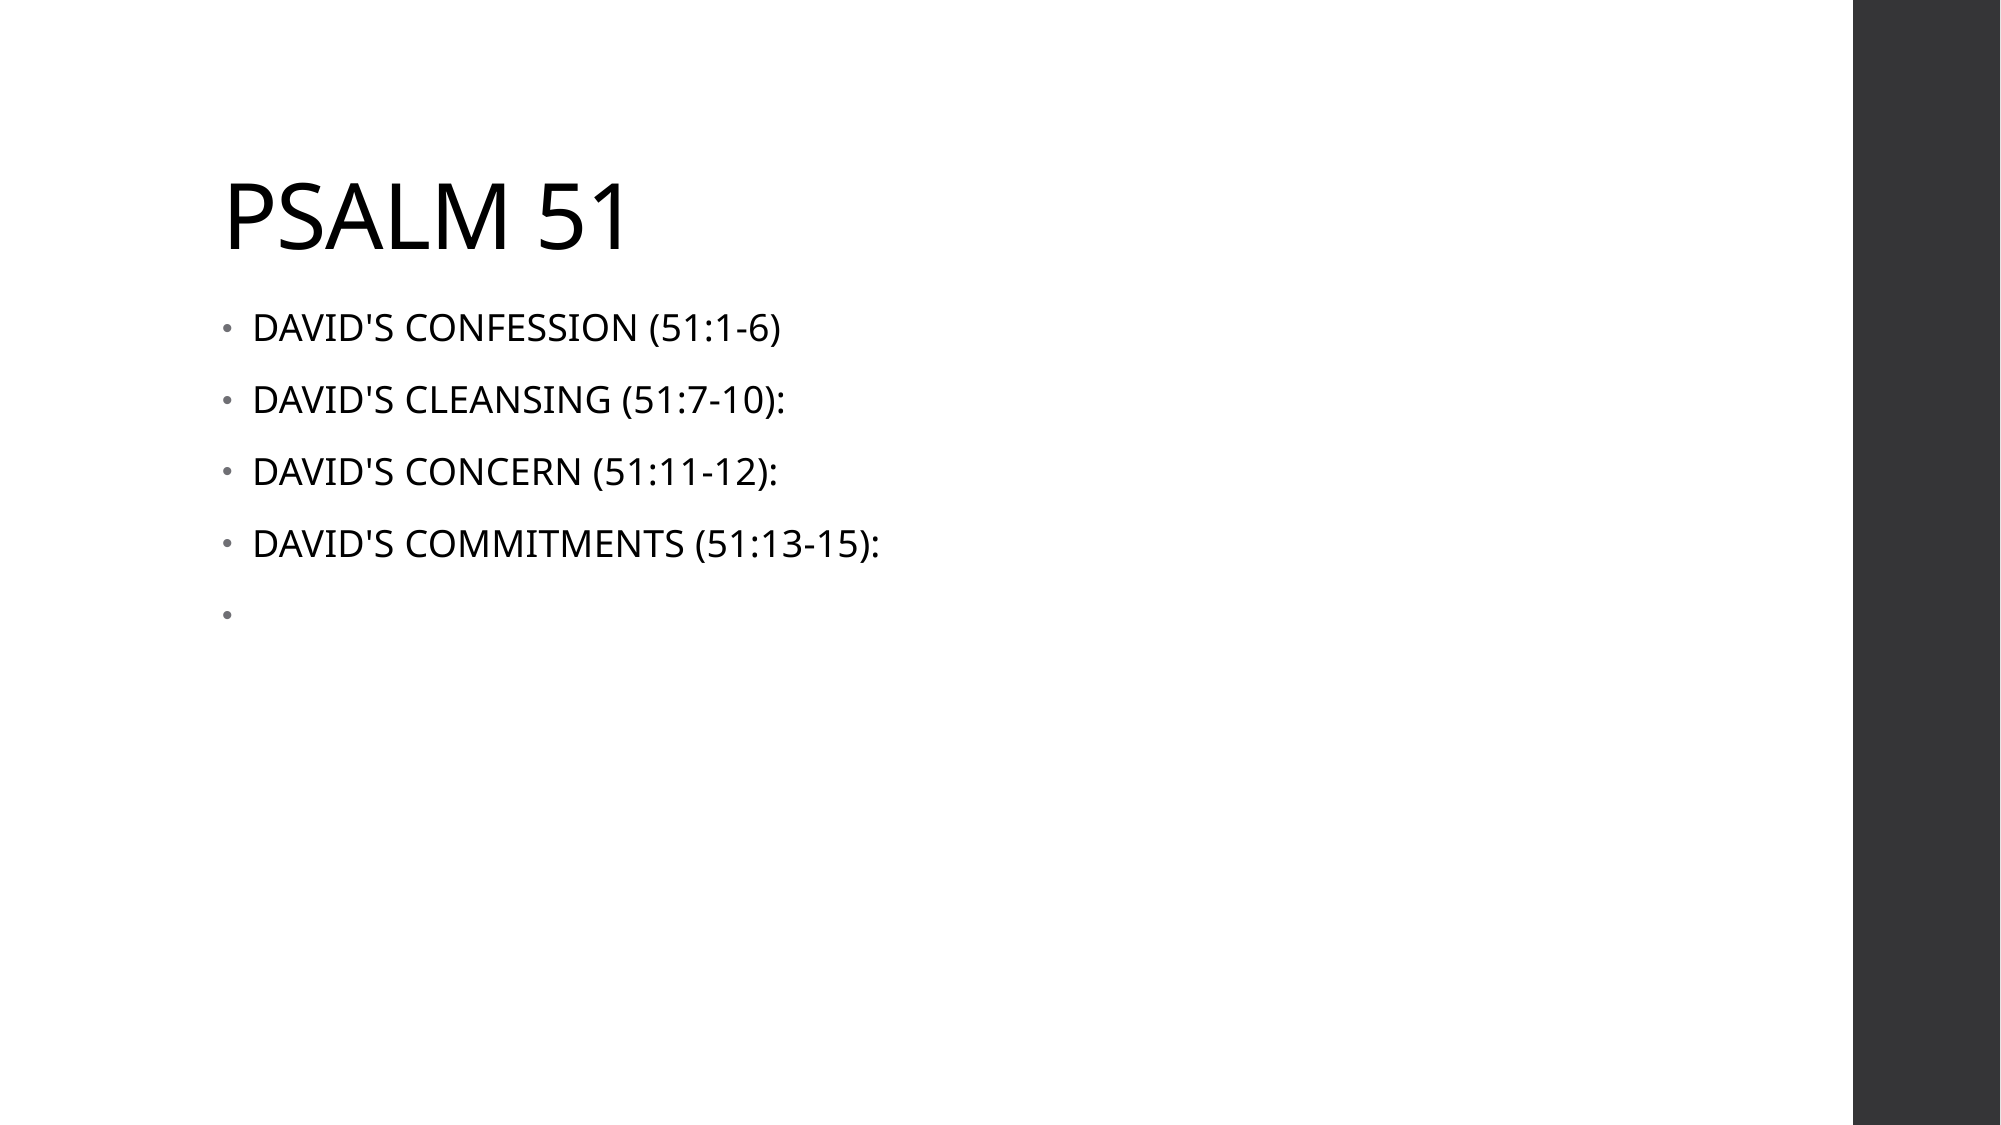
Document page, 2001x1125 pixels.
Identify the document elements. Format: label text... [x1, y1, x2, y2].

title PSALM 51 [206, 60, 1797, 278]
list DAVID'S CONFESSION (51:1-6) DAVID'S CLEANSING (51:7-10): DAVID'S CONCERN (51:11-12): DAVID'S COMMITMENTS (51:13-15): [206, 299, 1617, 1014]
